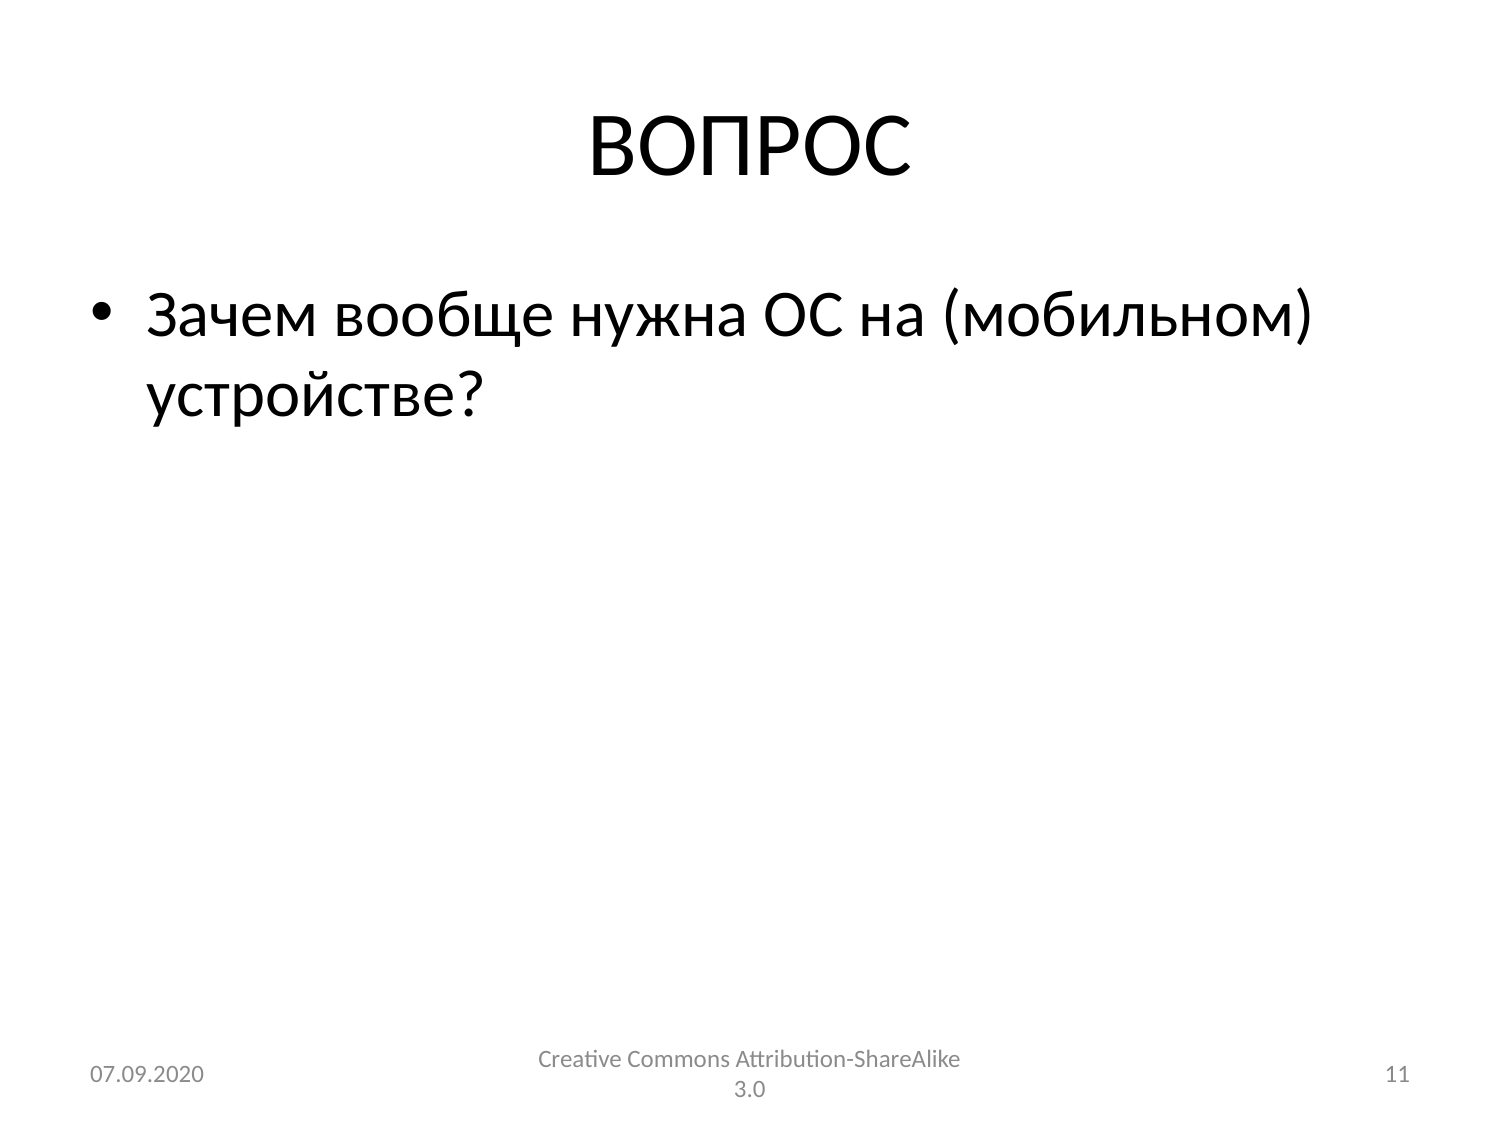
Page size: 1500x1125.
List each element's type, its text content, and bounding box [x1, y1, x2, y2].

list Зачем вообще нужна ОС на (мобильном) устройстве? [75, 262, 1425, 1005]
footer Creative Commons Attribution-ShareAlike 3.0 [512, 1042, 988, 1103]
title ВОПРОС [75, 45, 1425, 233]
slide_number <number> [1074, 1042, 1425, 1103]
